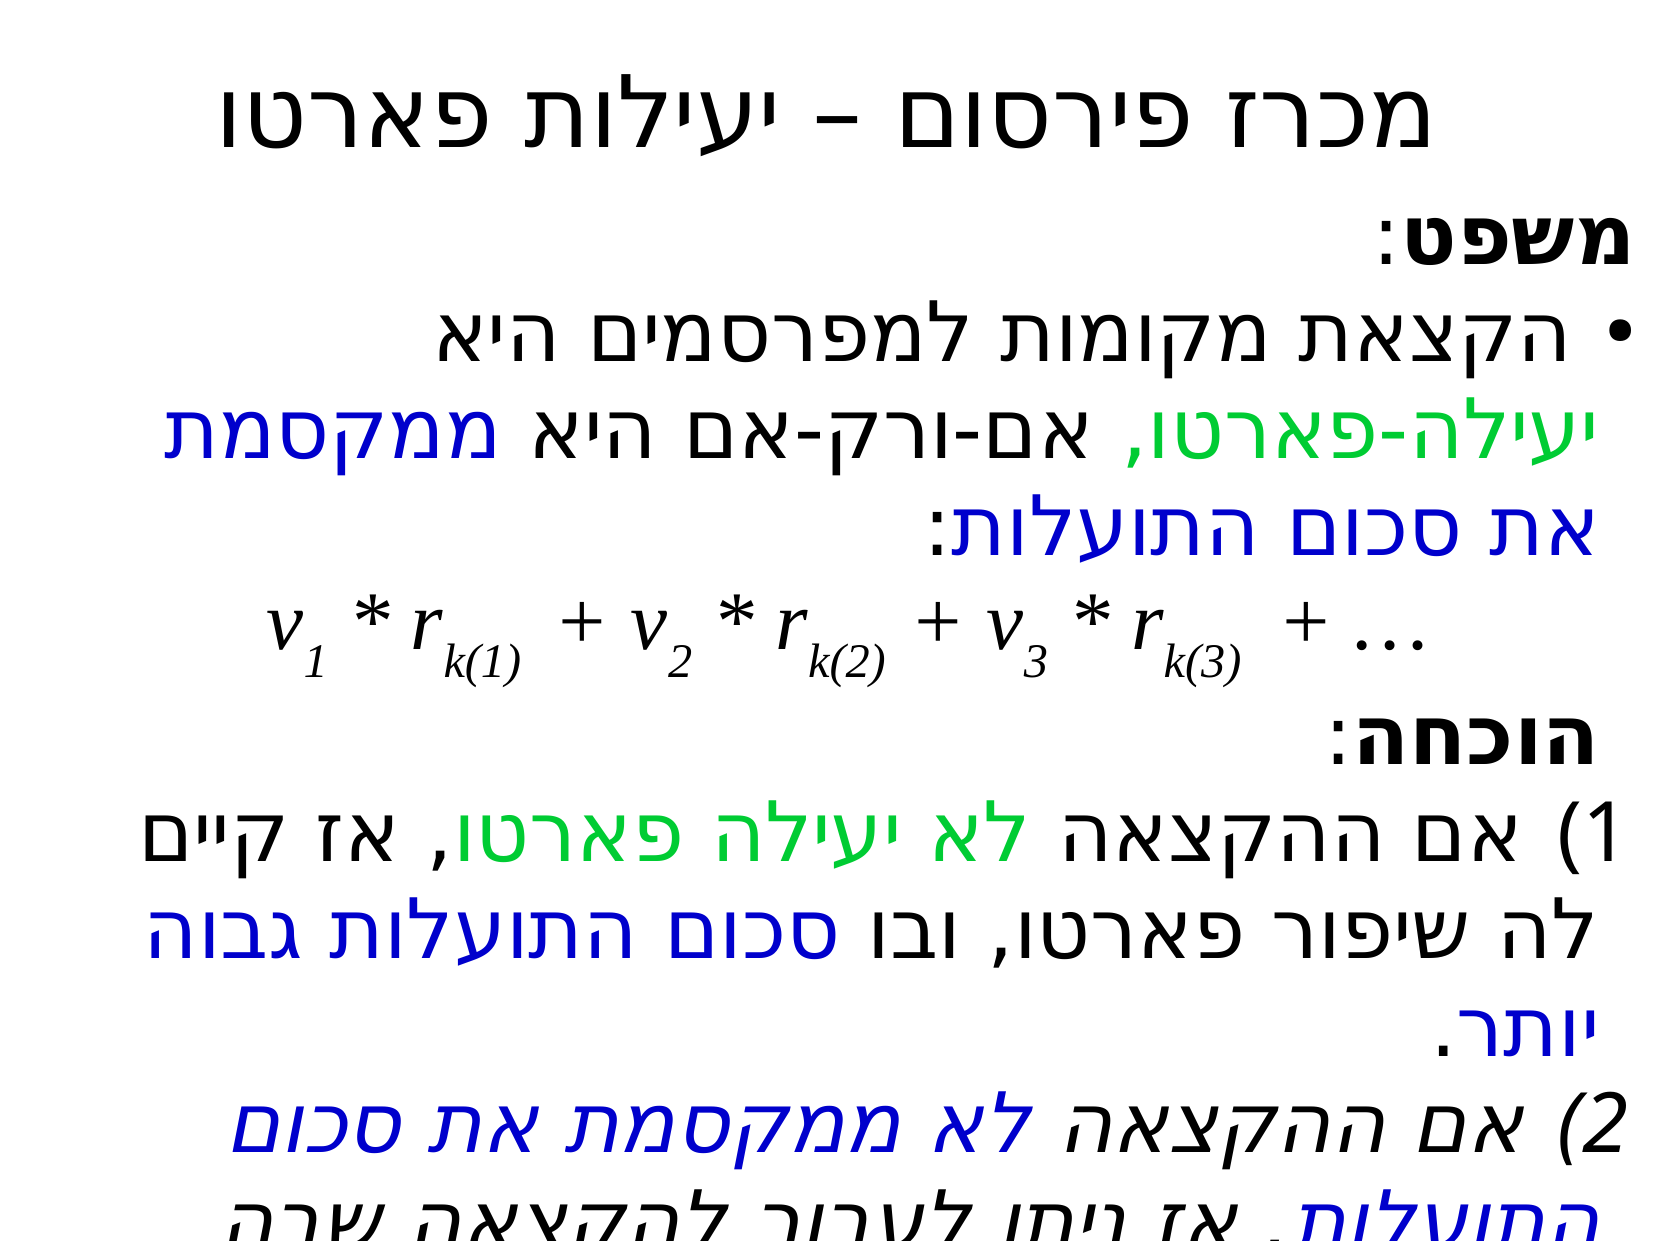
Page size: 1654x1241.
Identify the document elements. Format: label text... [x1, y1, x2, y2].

text_box משפט: הקצאת מקומות למפרסמים היא יעילה-פארטו, אם-ורק-אם היא ממקסמת את סכום התועלות: v1 * rk(1) + v2 * rk(2) + v3 * rk(3) + … הוכחה: אם ההקצאה לא יעילה פארטו, אז קיים לה שיפור פארטו, ובו סכום התועלות גבוה יותר. אם ההקצאה לא ממקסמת את סכום התועלות, אז ניתן לעבור להקצאה שבה סכום התועלות גבוה יותר ולהעביר כספים בין המשתתפים, ומתקבל שיפור פארטו. [45, 180, 1651, 1225]
title מכרז פירסום – יעילות פארטו [0, 45, 1654, 181]
